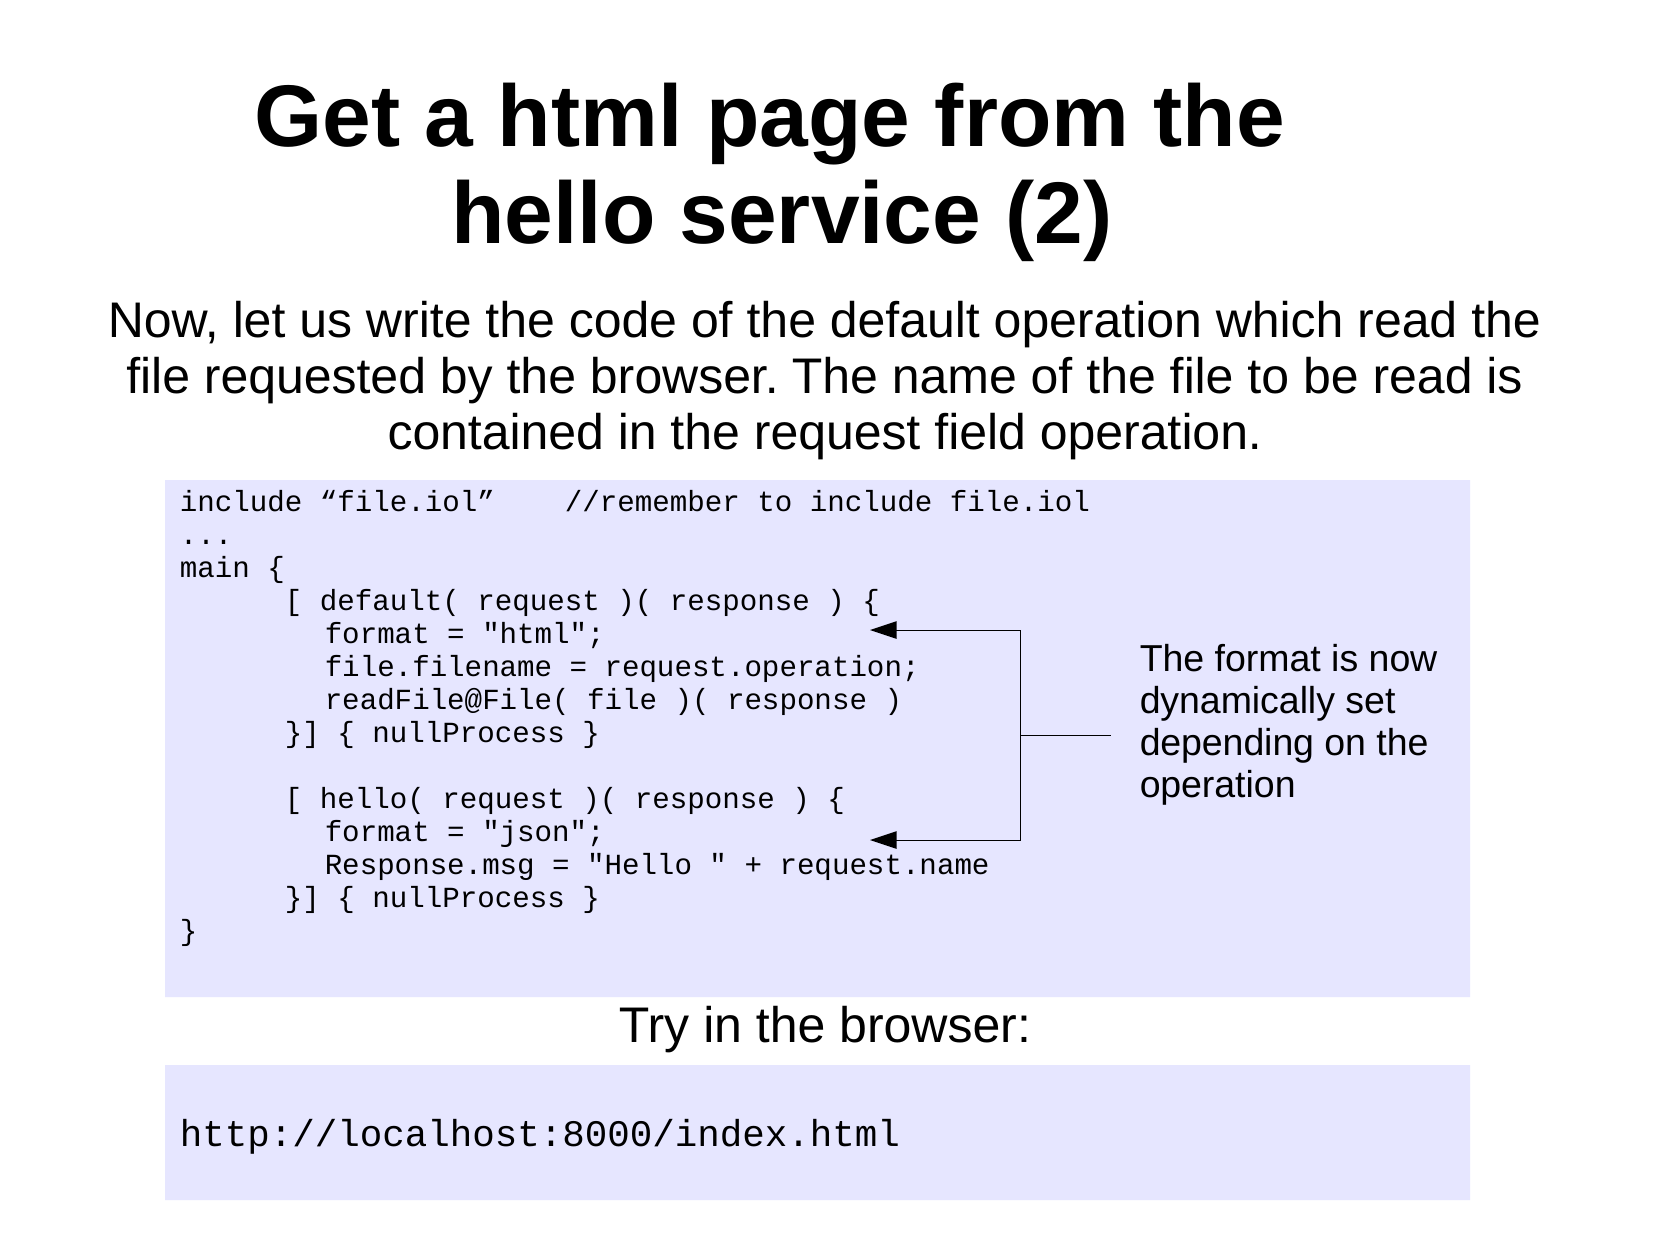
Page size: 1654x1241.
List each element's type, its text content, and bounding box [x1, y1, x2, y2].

text_box The format is now dynamically set depending on the operation [1125, 630, 1501, 813]
text_box Now, let us write the code of the default operation which read the file requested by the browser. The name of the file to be read is contained in the request field operation. [75, 285, 1576, 469]
text_box http://localhost:8000/index.html [165, 1065, 1471, 1201]
text_box include “file.iol” //remember to include file.iol ... main { [ default( request )( response ) { format = "html"; file.filename = request.operation; readFile@File( file )( response ) }] { nullProcess } [ hello( request )( response ) { format = "json"; Response.msg = "Hello " + request.name }] { nullProcess } } [165, 480, 1471, 990]
text_box Try in the browser: [75, 990, 1576, 1062]
text_box Get a html page from the hello service (2) [240, 59, 1326, 271]
